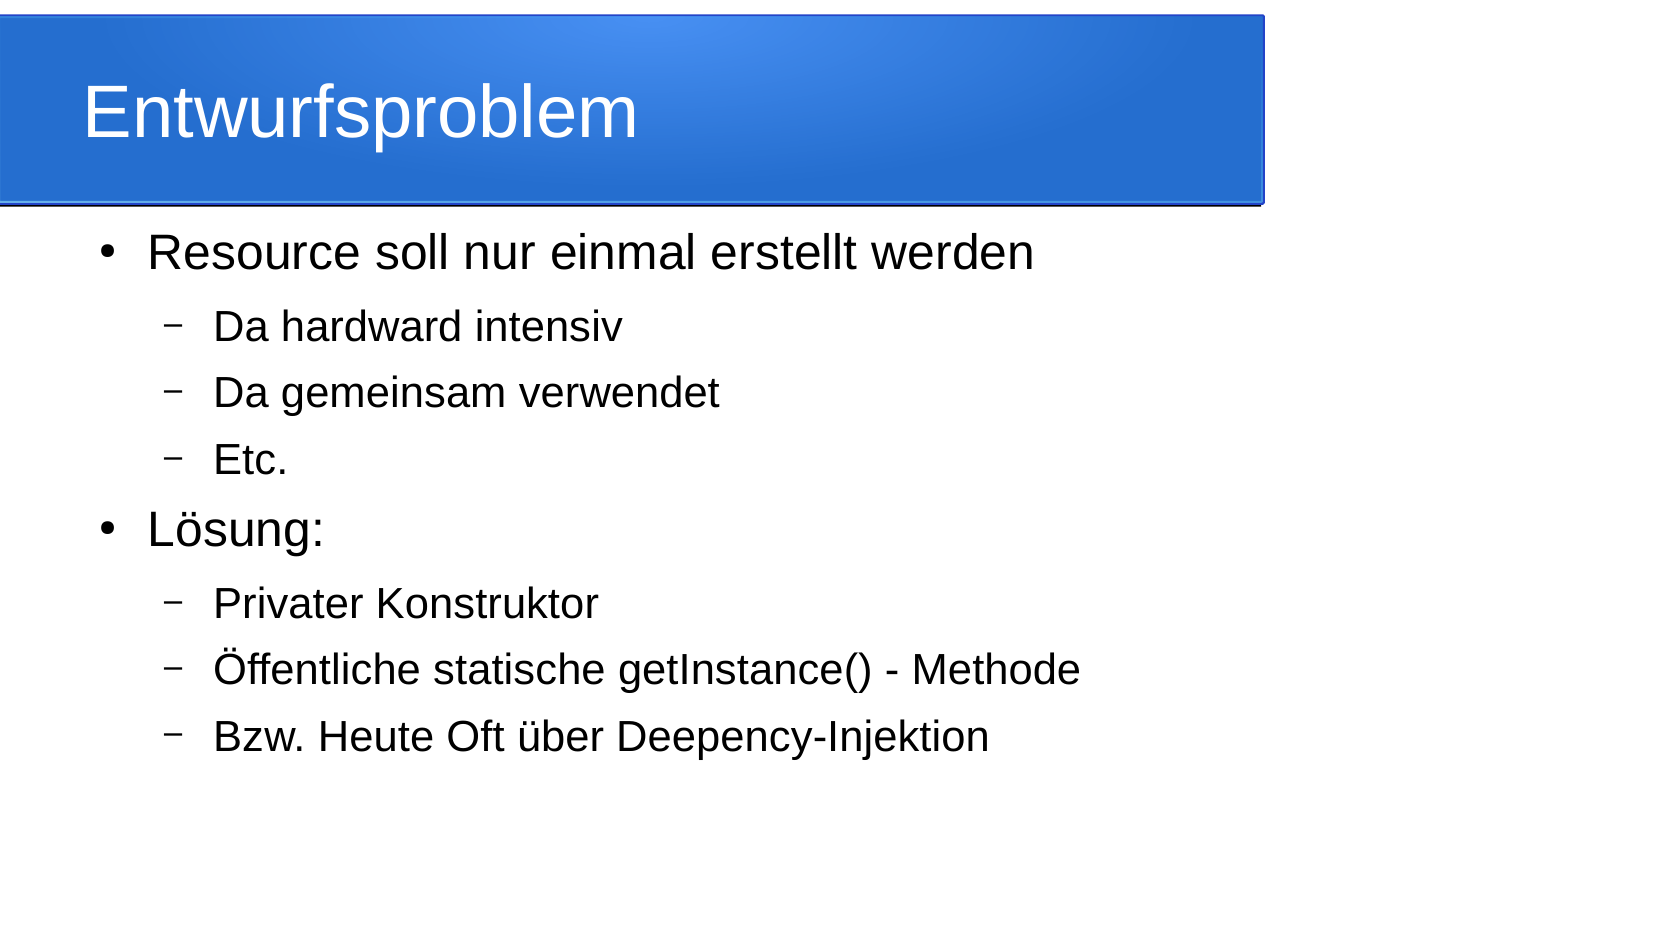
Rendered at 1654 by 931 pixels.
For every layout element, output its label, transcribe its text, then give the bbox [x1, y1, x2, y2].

list Resource soll nur einmal erstellt werden Da hardward intensiv Da gemeinsam verwendet Etc. Lösung: Privater Konstruktor Öffentliche statische getInstance() - Methode Bzw. Heute Oft über Deepency-Injektion [82, 224, 1571, 764]
title Entwurfsproblem [82, 35, 1235, 189]
